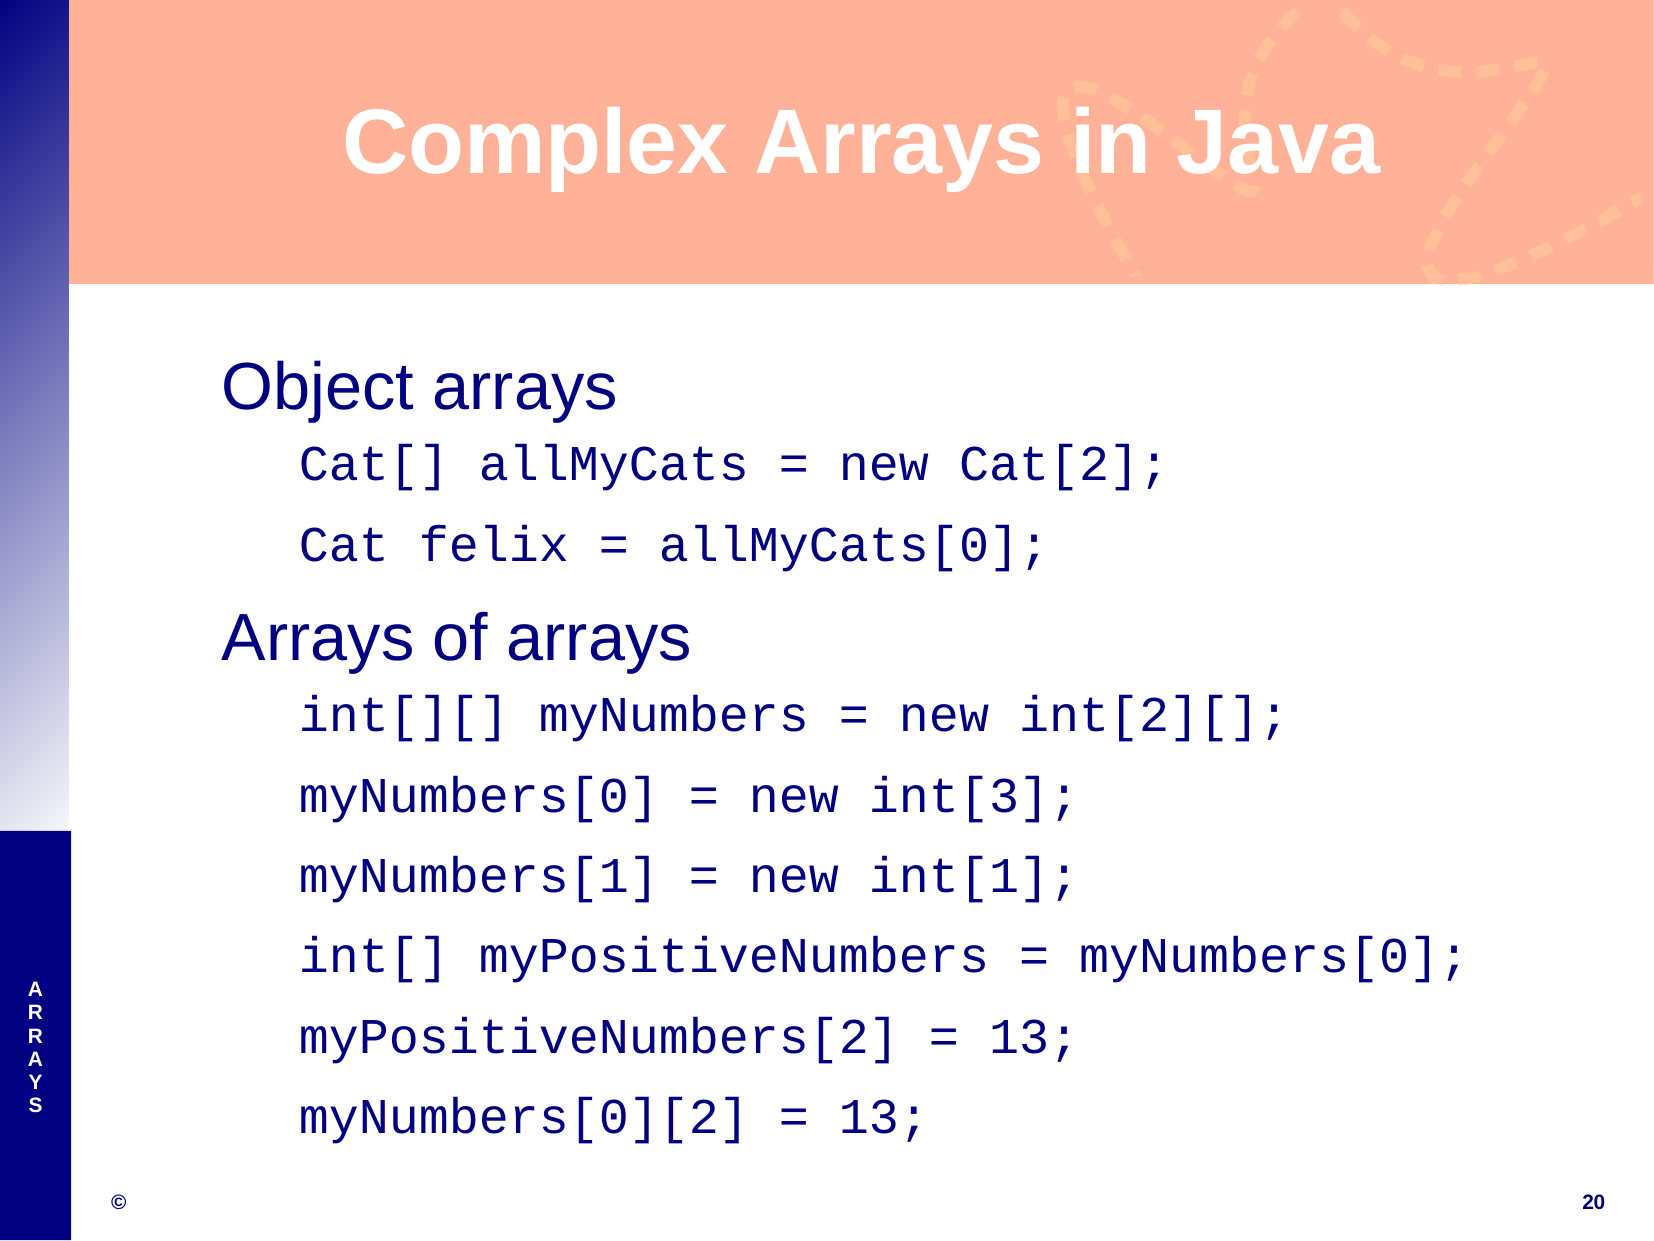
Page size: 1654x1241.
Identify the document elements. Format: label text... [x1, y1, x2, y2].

text_box A R R A Y S [0, 830, 71, 1241]
list Object arrays Cat[] allMyCats = new Cat[2]; Cat felix = allMyCats[0]; Arrays of arrays int[][] myNumbers = new int[2][]; myNumbers[0] = new int[3]; myNumbers[1] = new int[1]; int[] myPositiveNumbers = myNumbers[0]; myPositiveNumbers[2] = 13; myNumbers[0][2] = 13; [204, 349, 1521, 1149]
title Complex Arrays in Java [70, 37, 1654, 246]
